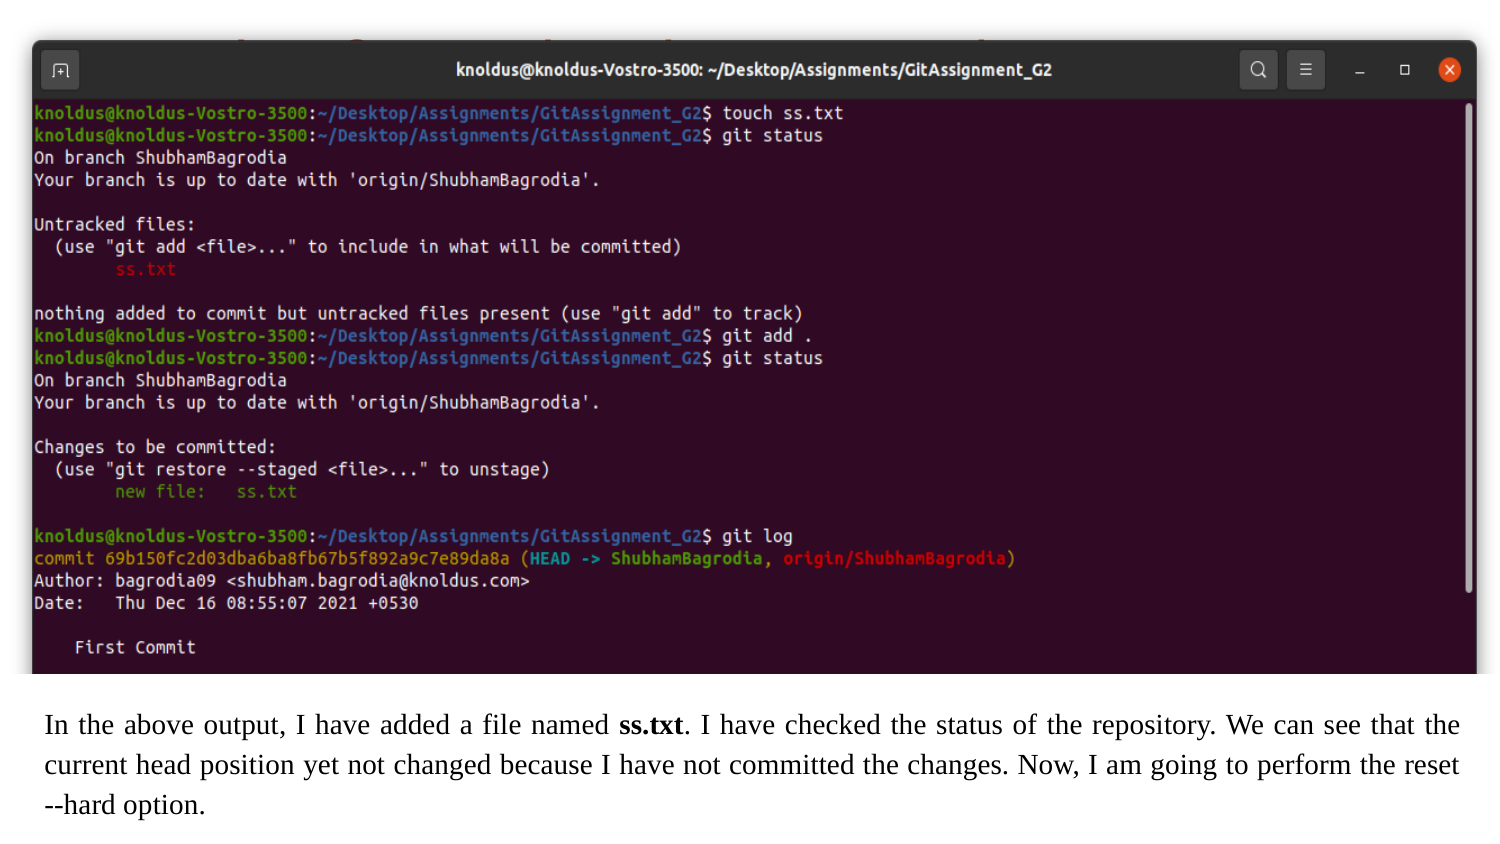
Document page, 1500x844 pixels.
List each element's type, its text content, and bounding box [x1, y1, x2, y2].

text_box In the above output, I have added a file named ss.txt. I have checked the status of the repository. We can see that the current head position yet not changed because I have not committed the changes. Now, I am going to perform the reset --hard option. [29, 685, 1477, 844]
picture [4, 13, 1500, 674]
